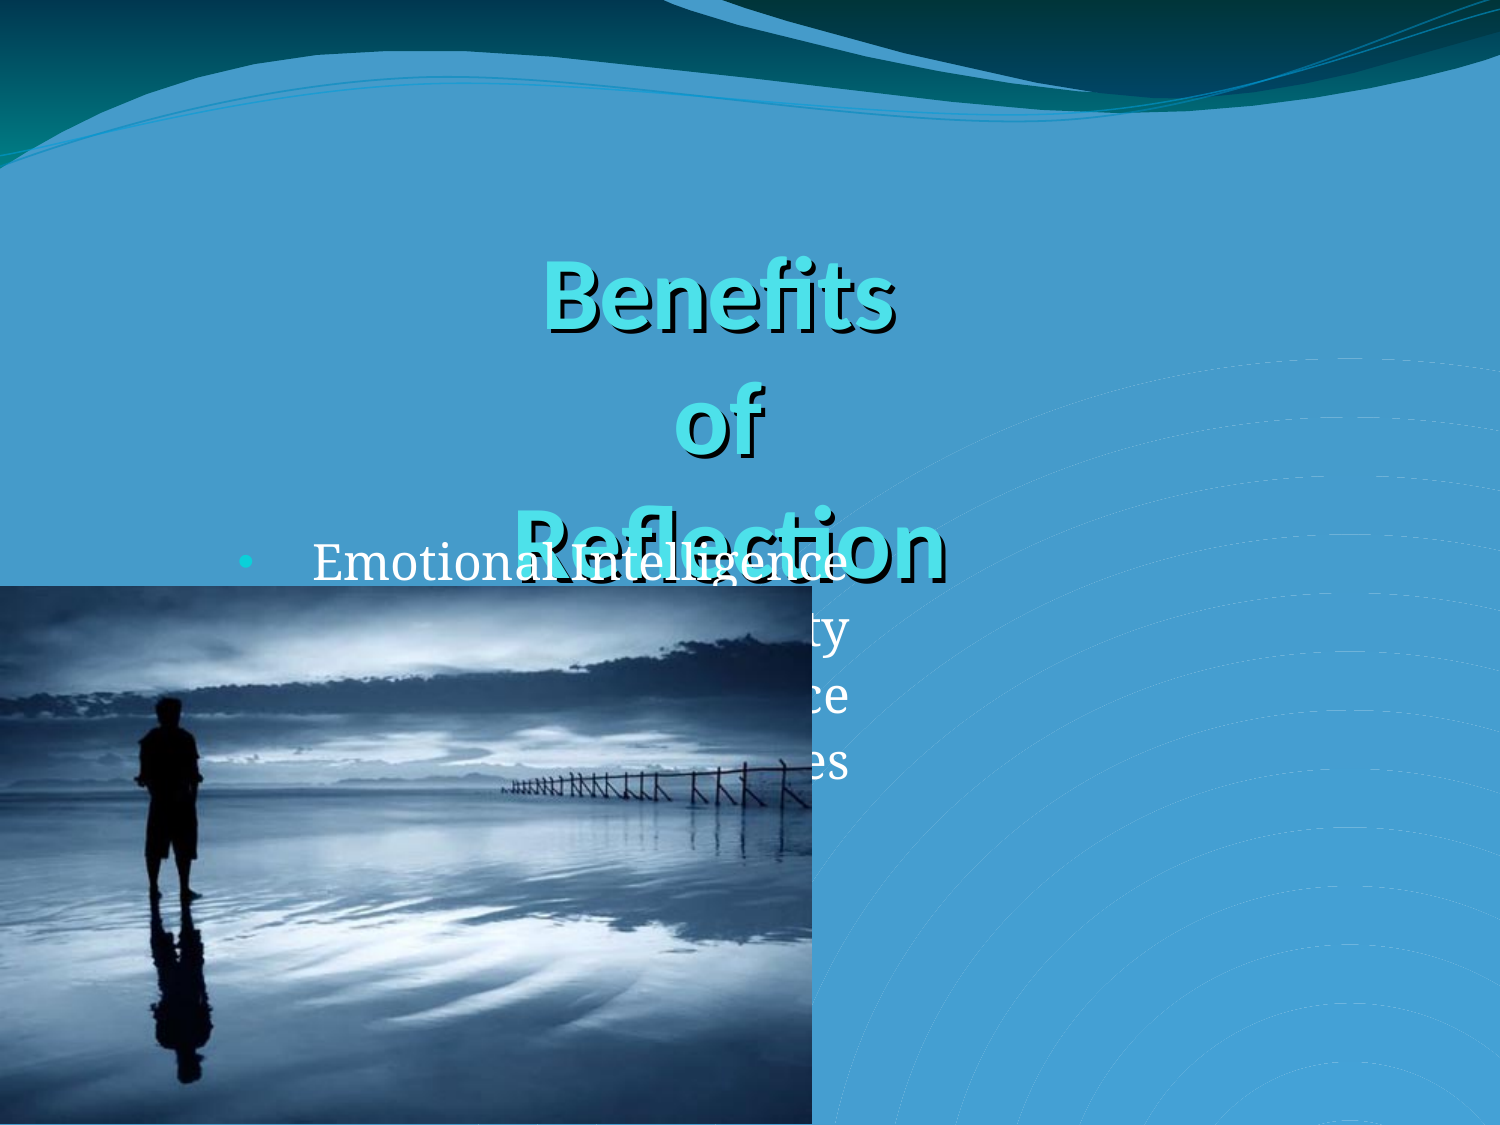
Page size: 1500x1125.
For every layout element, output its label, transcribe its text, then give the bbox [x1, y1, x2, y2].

picture [65, 138, 80, 143]
picture [113, 125, 133, 131]
subtitle Emotional Intelligence Integrity Confidence Identify Mistakes [87, 529, 1377, 818]
title Benefits of Reflection [87, 224, 1376, 526]
picture [0, 586, 812, 1124]
picture [635, 90, 669, 94]
